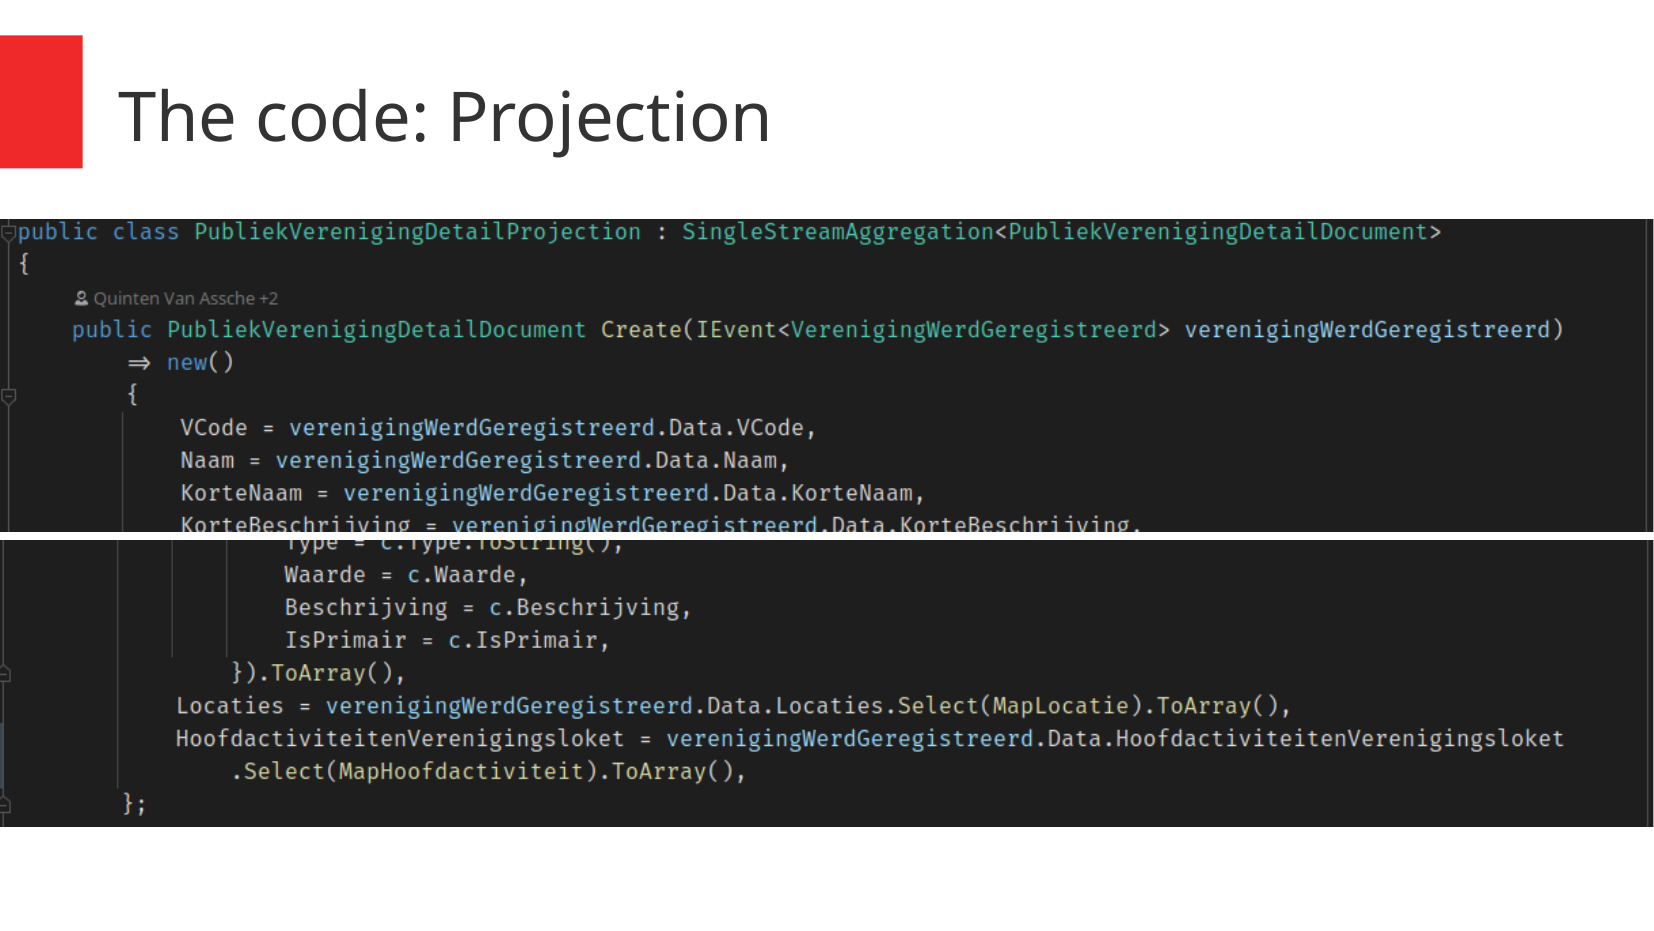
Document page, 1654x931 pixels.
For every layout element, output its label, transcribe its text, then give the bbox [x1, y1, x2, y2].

title The code: Projection [118, 37, 1571, 193]
picture [0, 219, 1654, 532]
picture [0, 540, 1654, 827]
